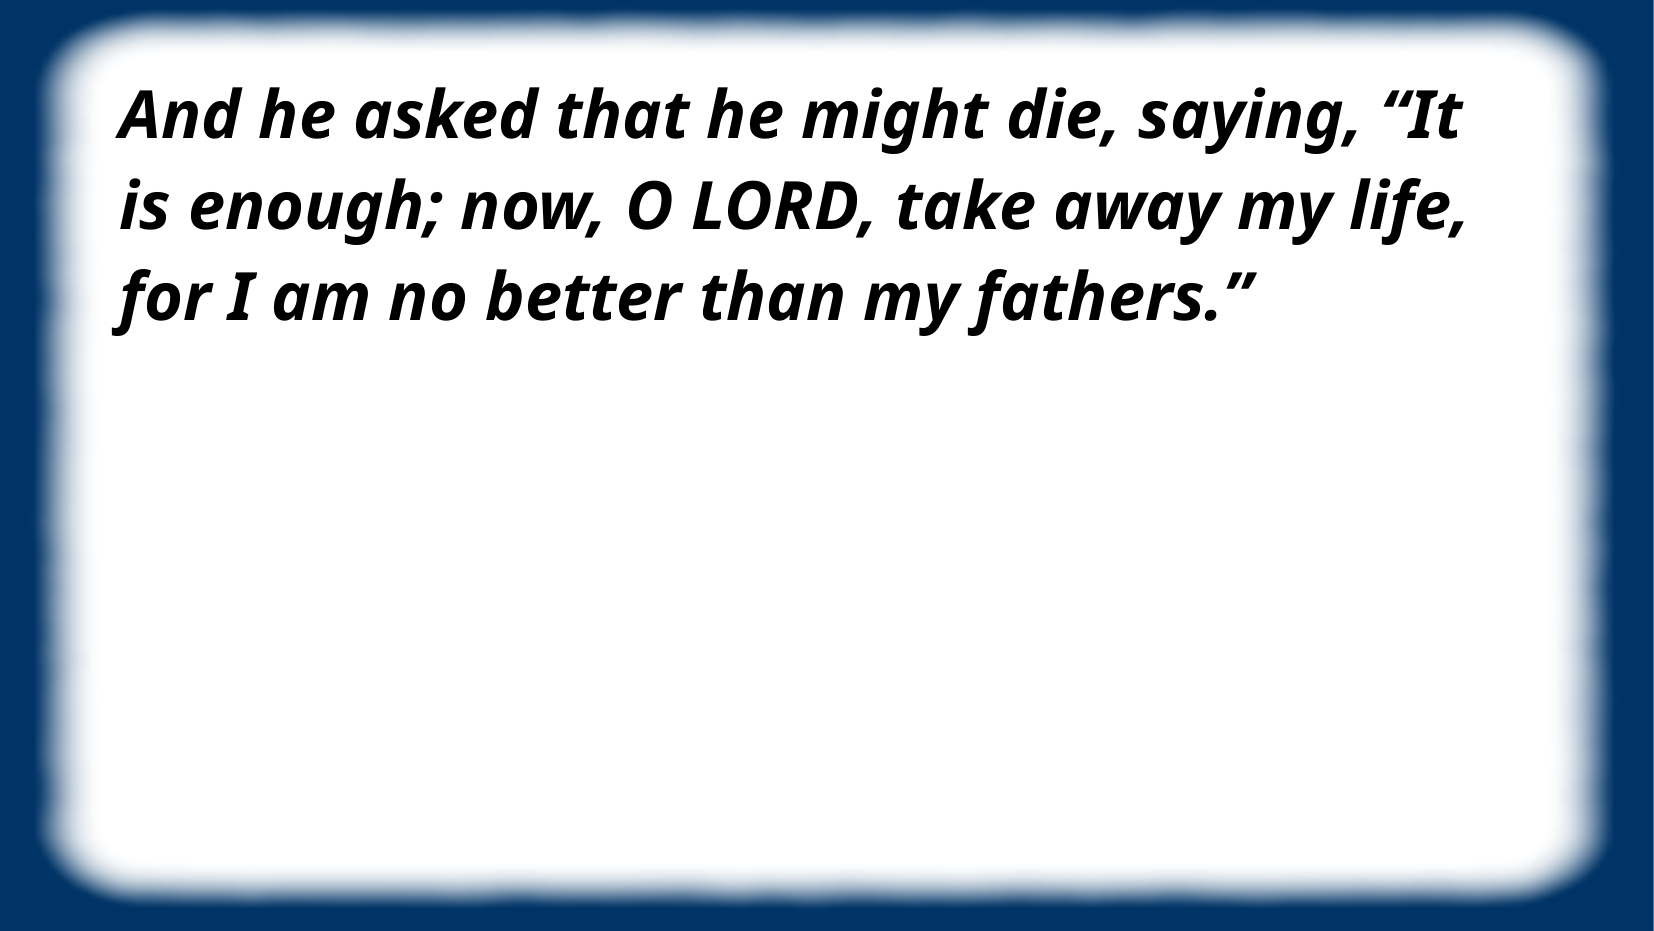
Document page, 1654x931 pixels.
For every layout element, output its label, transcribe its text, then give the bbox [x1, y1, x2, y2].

picture [0, 0, 1654, 931]
text_box And he asked that he might die, saying, “It is enough; now, O Lord, take away my life, for I am no better than my fathers.” [105, 60, 1546, 342]
